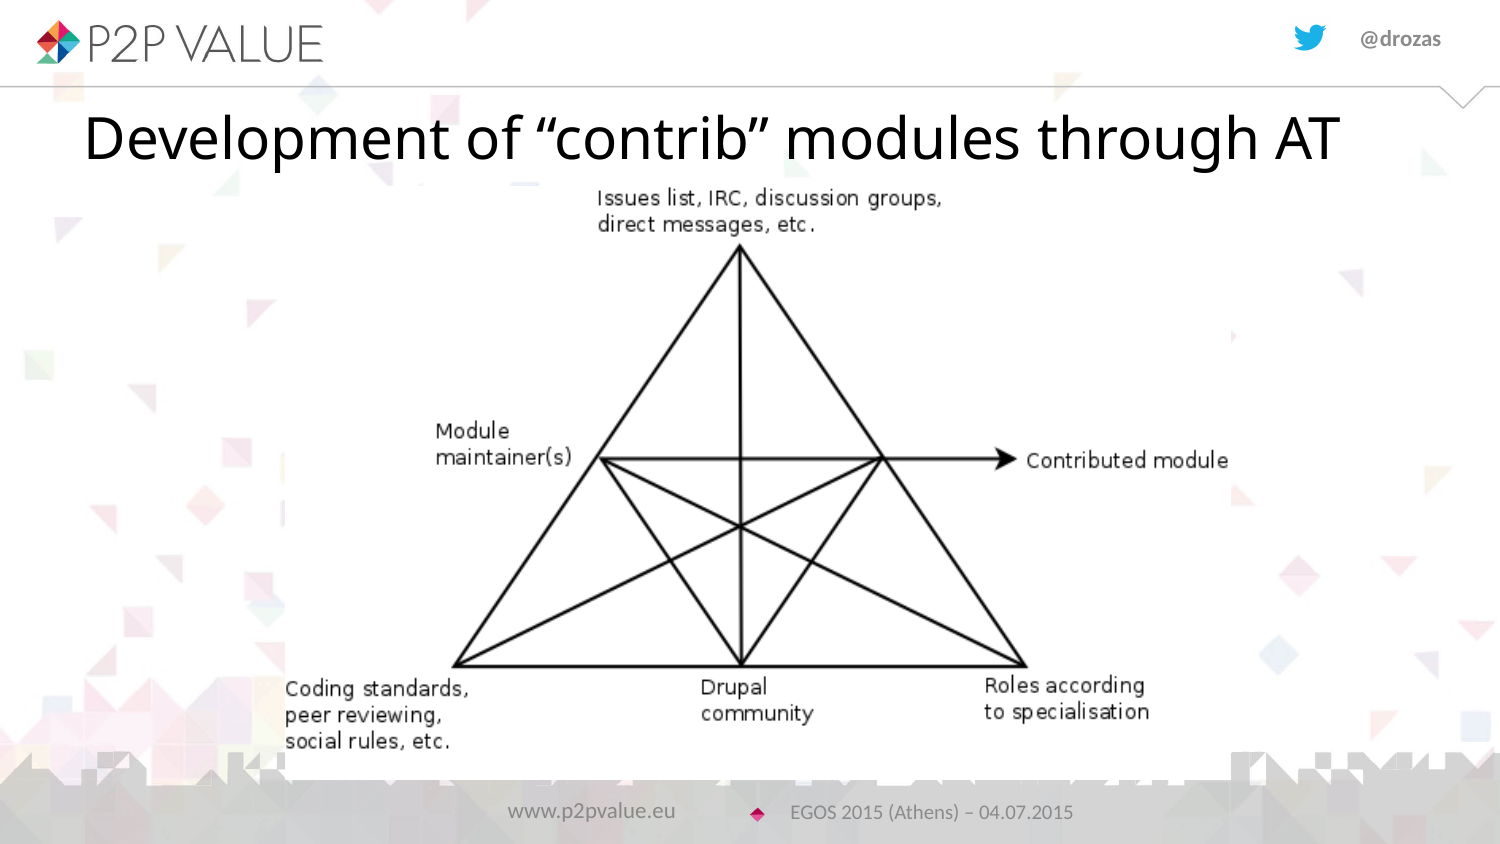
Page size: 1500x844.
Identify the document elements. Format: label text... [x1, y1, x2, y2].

text_box www.p2pvalue.eu [501, 789, 720, 829]
text_box EGOS 2015 (Athens) – 04.07.2015 [777, 788, 1470, 834]
text_box @drozas [1333, 15, 1455, 60]
picture [0, 0, 1500, 844]
title Development of “contrib” modules through AT [60, 92, 1366, 181]
